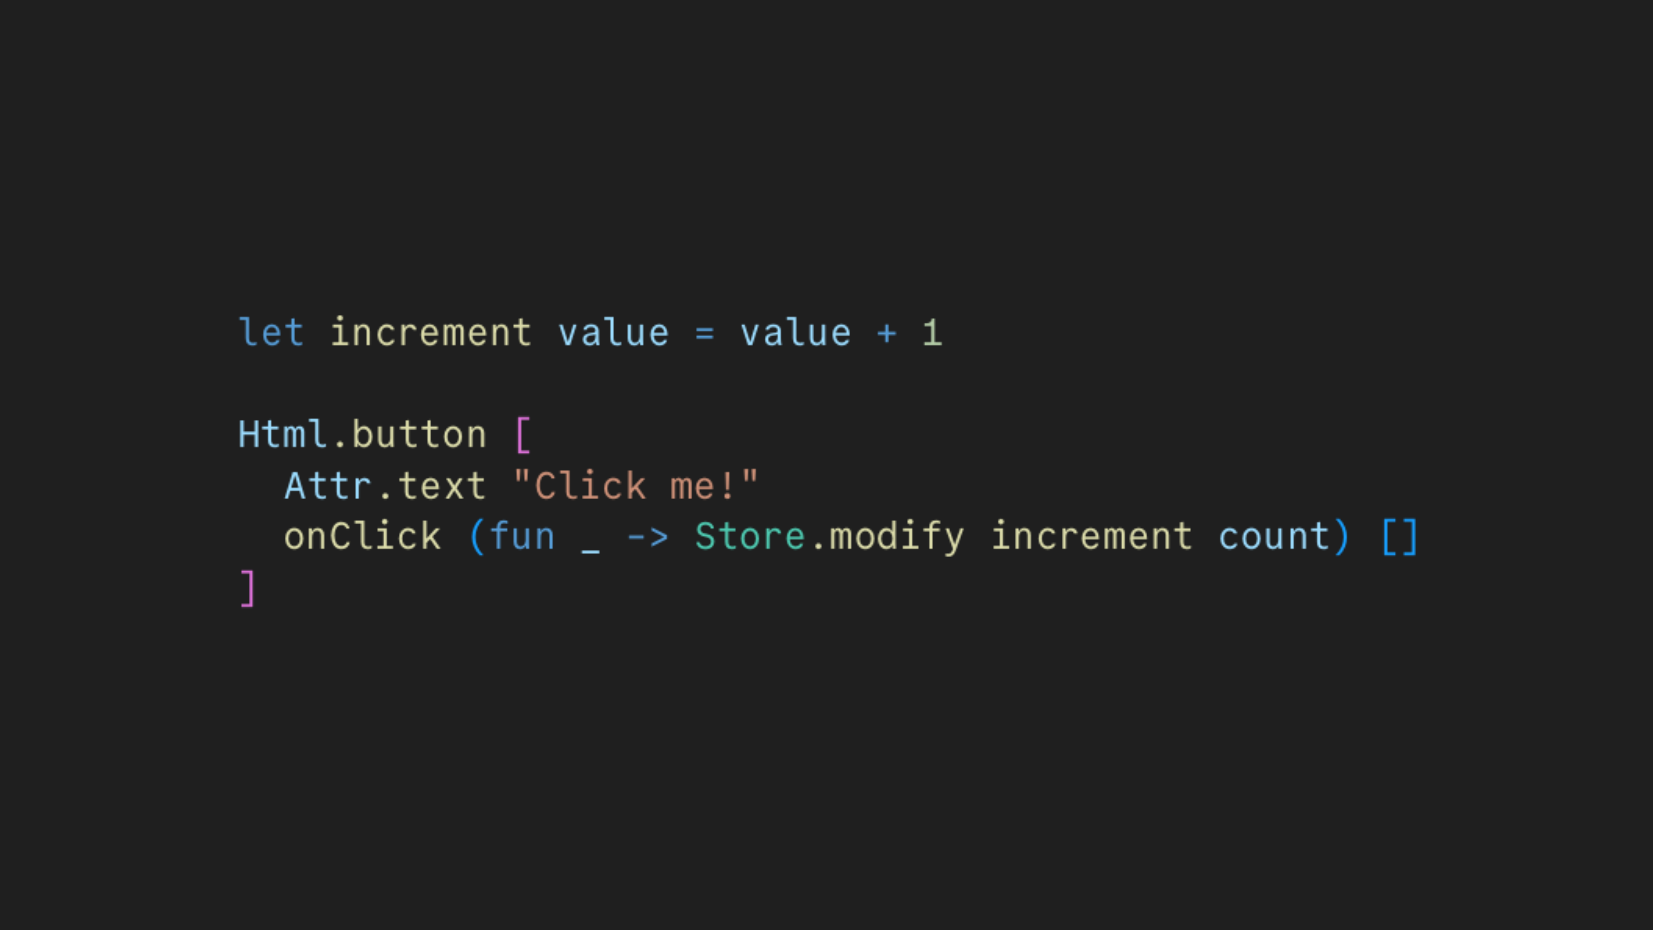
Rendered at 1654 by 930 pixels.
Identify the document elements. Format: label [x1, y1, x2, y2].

picture [223, 300, 1430, 629]
